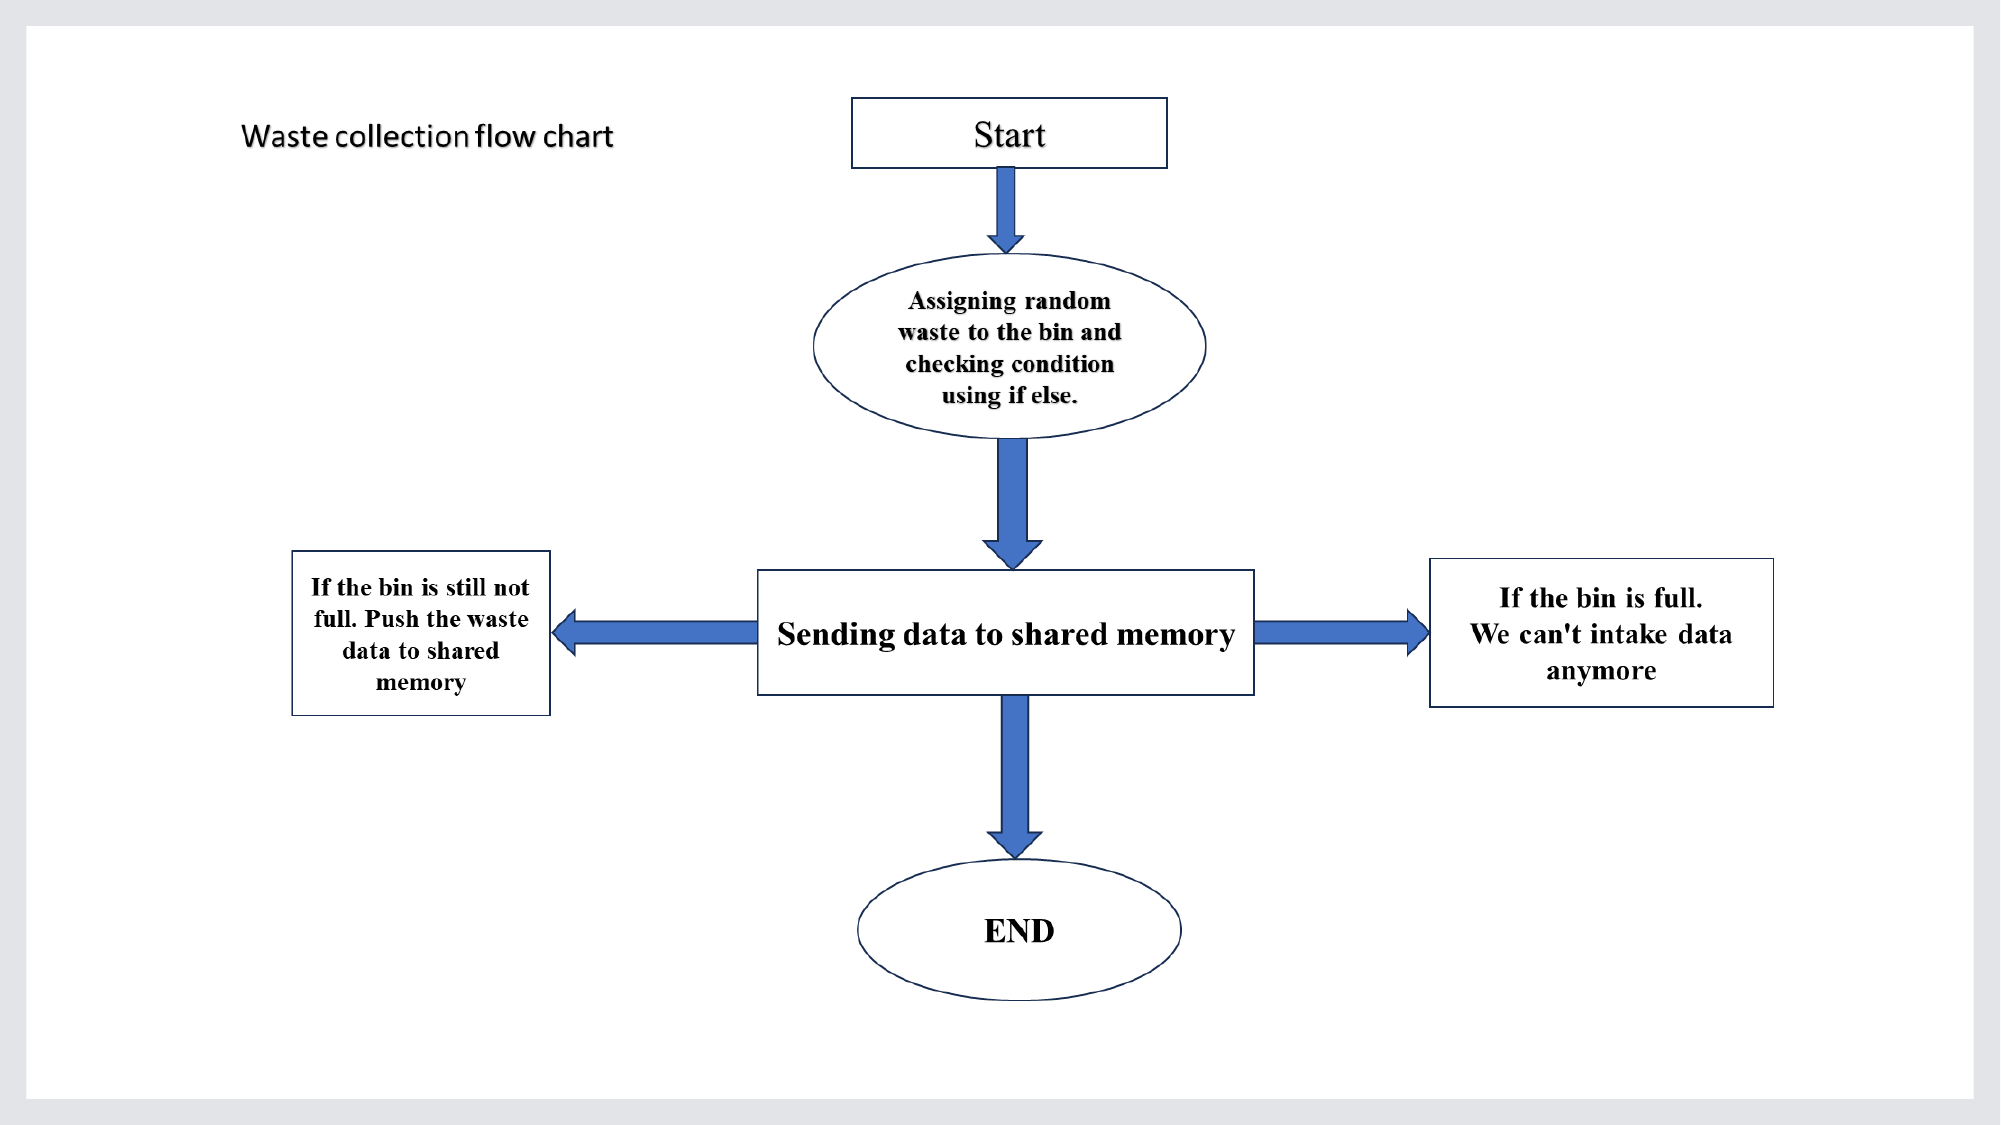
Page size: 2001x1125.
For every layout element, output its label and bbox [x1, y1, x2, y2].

picture [200, 97, 1774, 1001]
